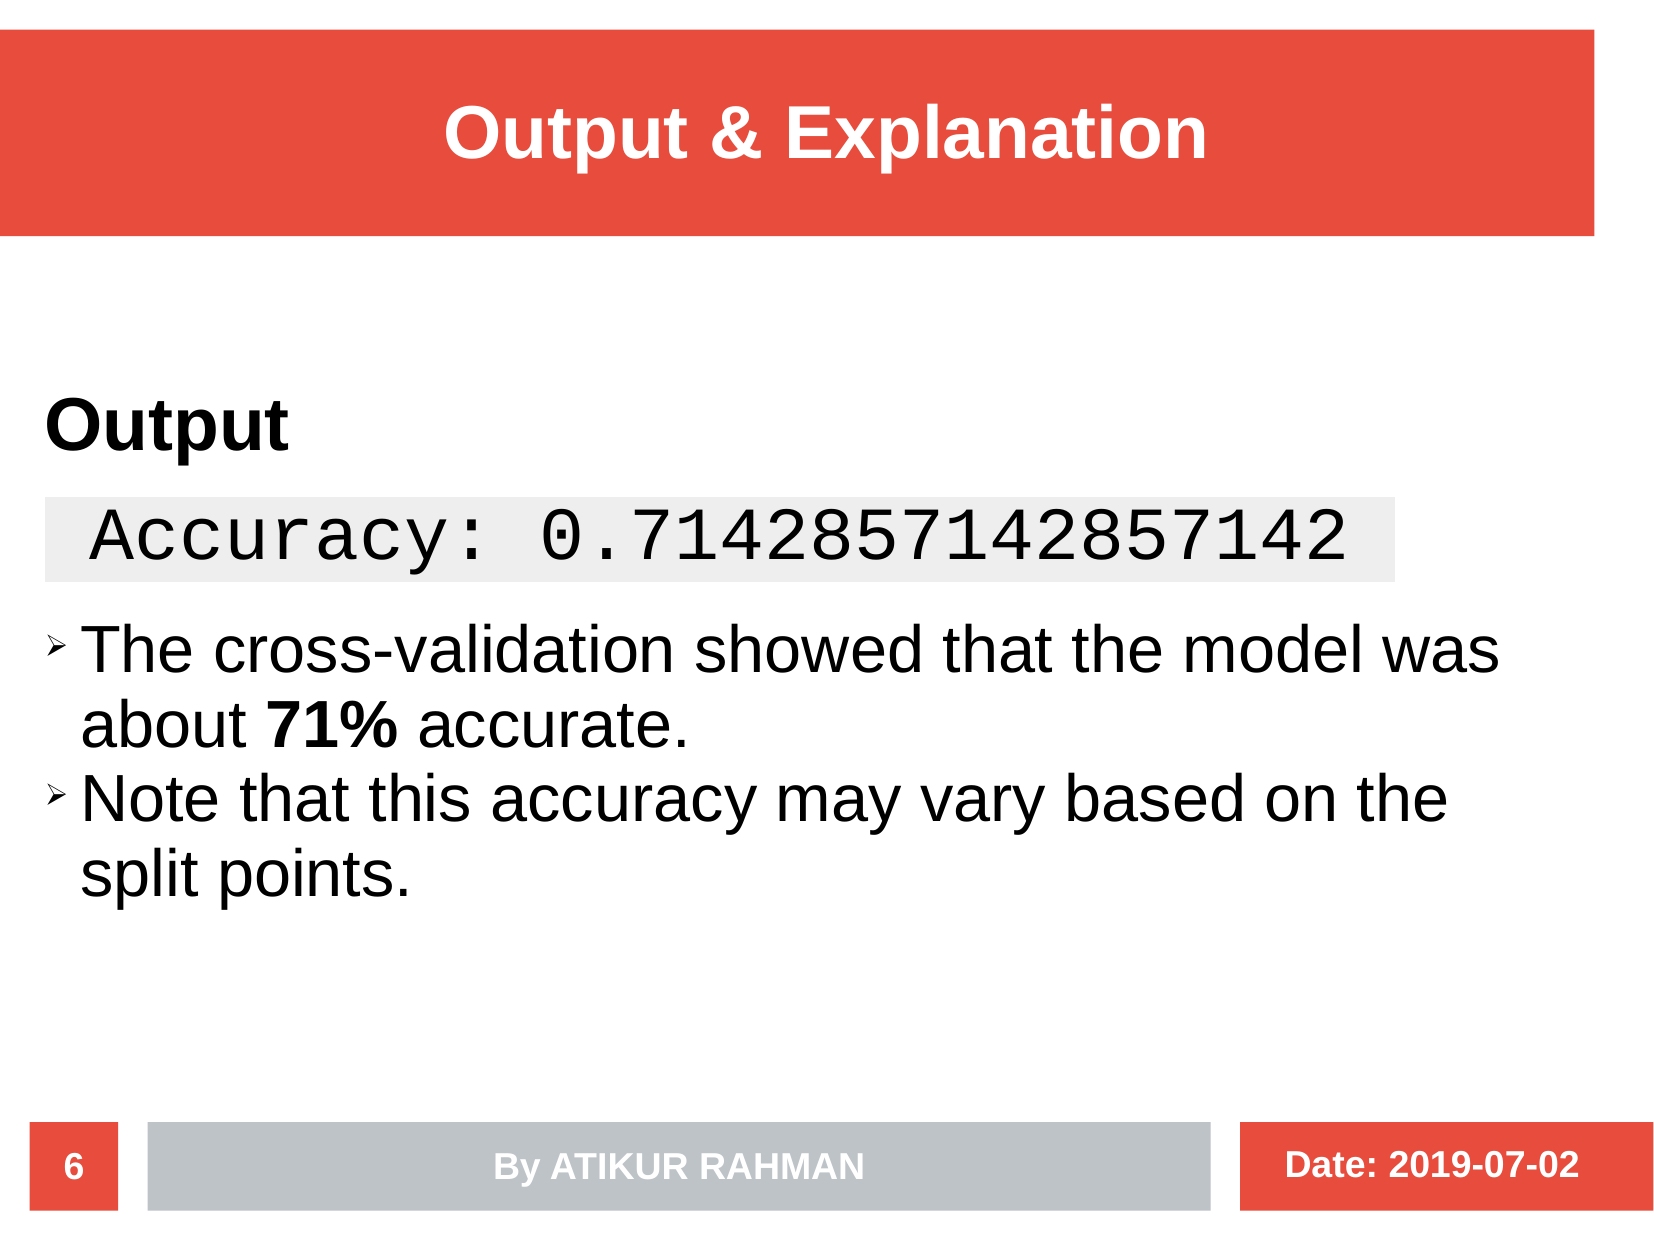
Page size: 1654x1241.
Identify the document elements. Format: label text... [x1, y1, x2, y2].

text_box Output Accuracy: 0.7142857142857142 The cross-validation showed that the model was about 71% accurate. Note that this accuracy may vary based on the split points. [30, 375, 1621, 1118]
title Output & Explanation [266, 59, 1388, 207]
